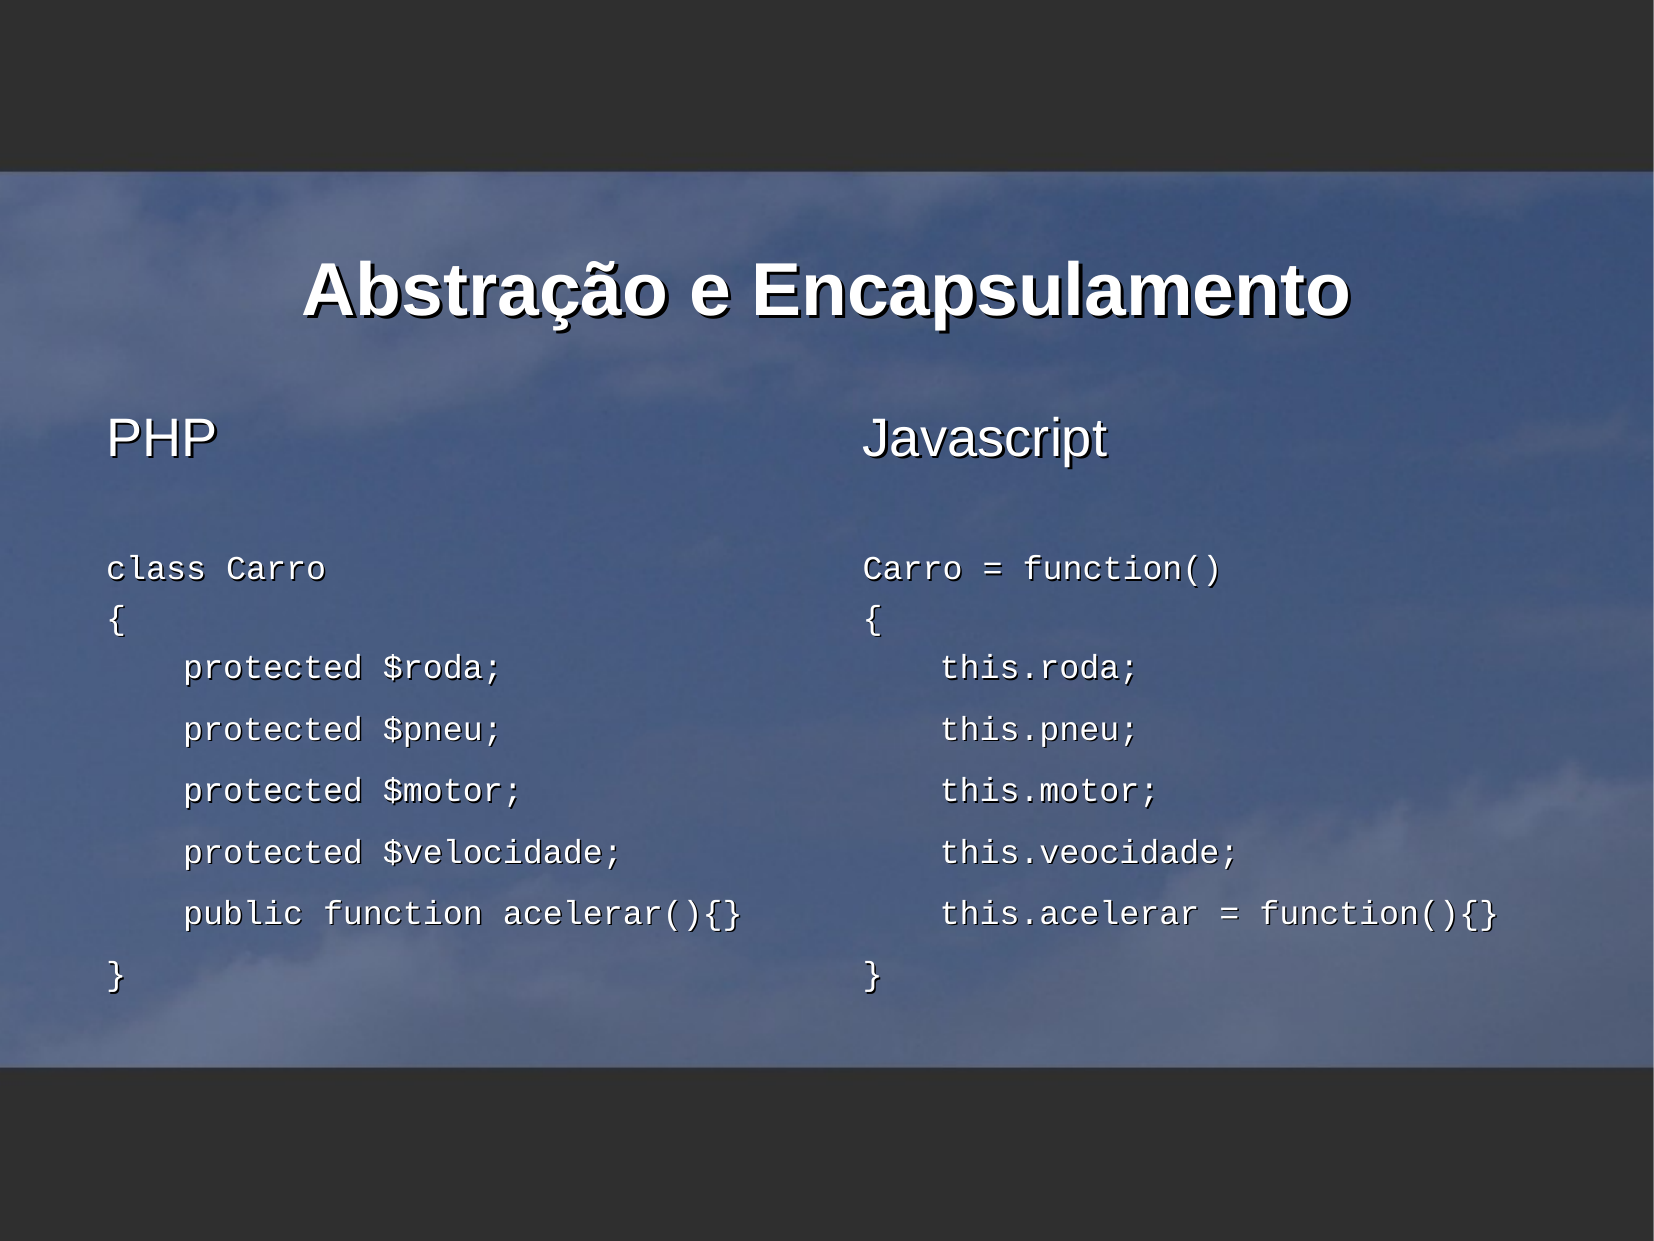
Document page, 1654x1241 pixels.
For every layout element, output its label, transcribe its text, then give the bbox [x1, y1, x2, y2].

list Javascript Carro = function() { this.roda; this.pneu; this.motor; this.veocidade; this.acelerar = function(){} } [845, 407, 1566, 980]
list PHP class Carro { protected $roda; protected $pneu; protected $motor; protected $velocidade; public function acelerar(){} } [88, 407, 809, 980]
picture [0, 0, 1654, 1241]
title Abstração e Encapsulamento [88, 200, 1565, 379]
